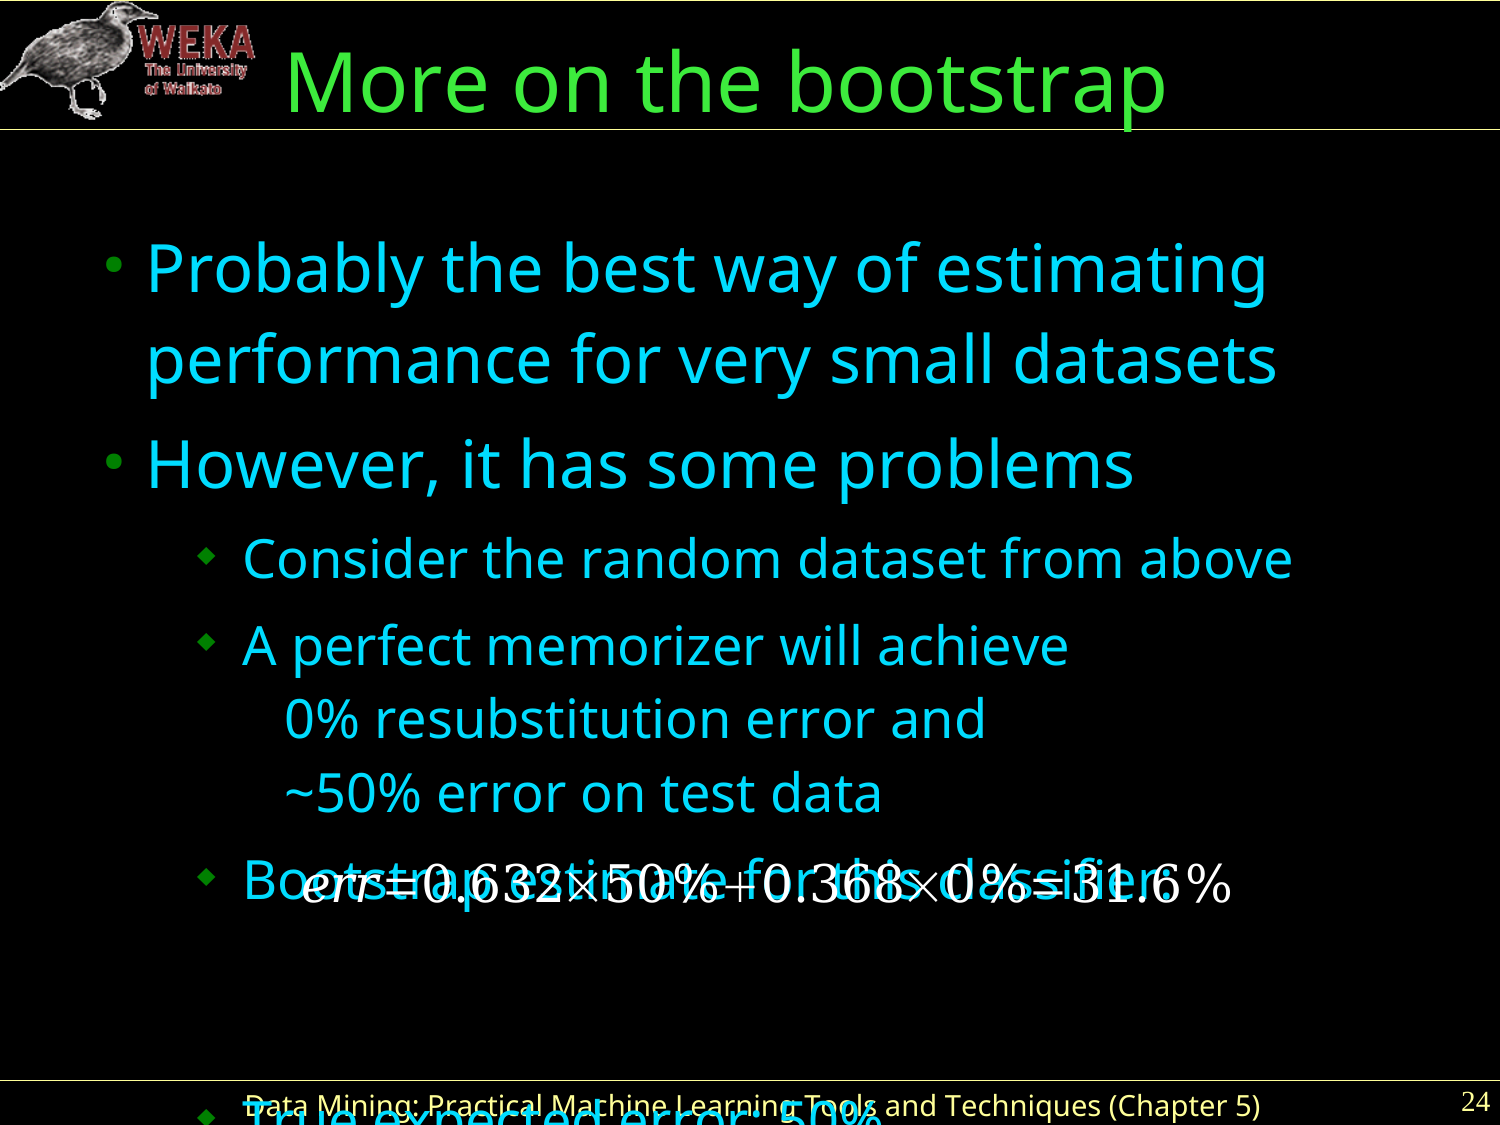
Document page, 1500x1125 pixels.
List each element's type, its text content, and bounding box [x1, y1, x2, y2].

picture [0, 1, 266, 129]
chart [295, 854, 1238, 916]
title More on the bootstrap [268, 16, 1500, 178]
text_box Probably the best way of estimating performance for very small datasets However, it has some problems Consider the random dataset from above A perfect memorizer will achieve 0% resubstitution error and ~50% error on test data Bootstrap estimate for this classifier: True expected error: 50% [88, 214, 1388, 1063]
